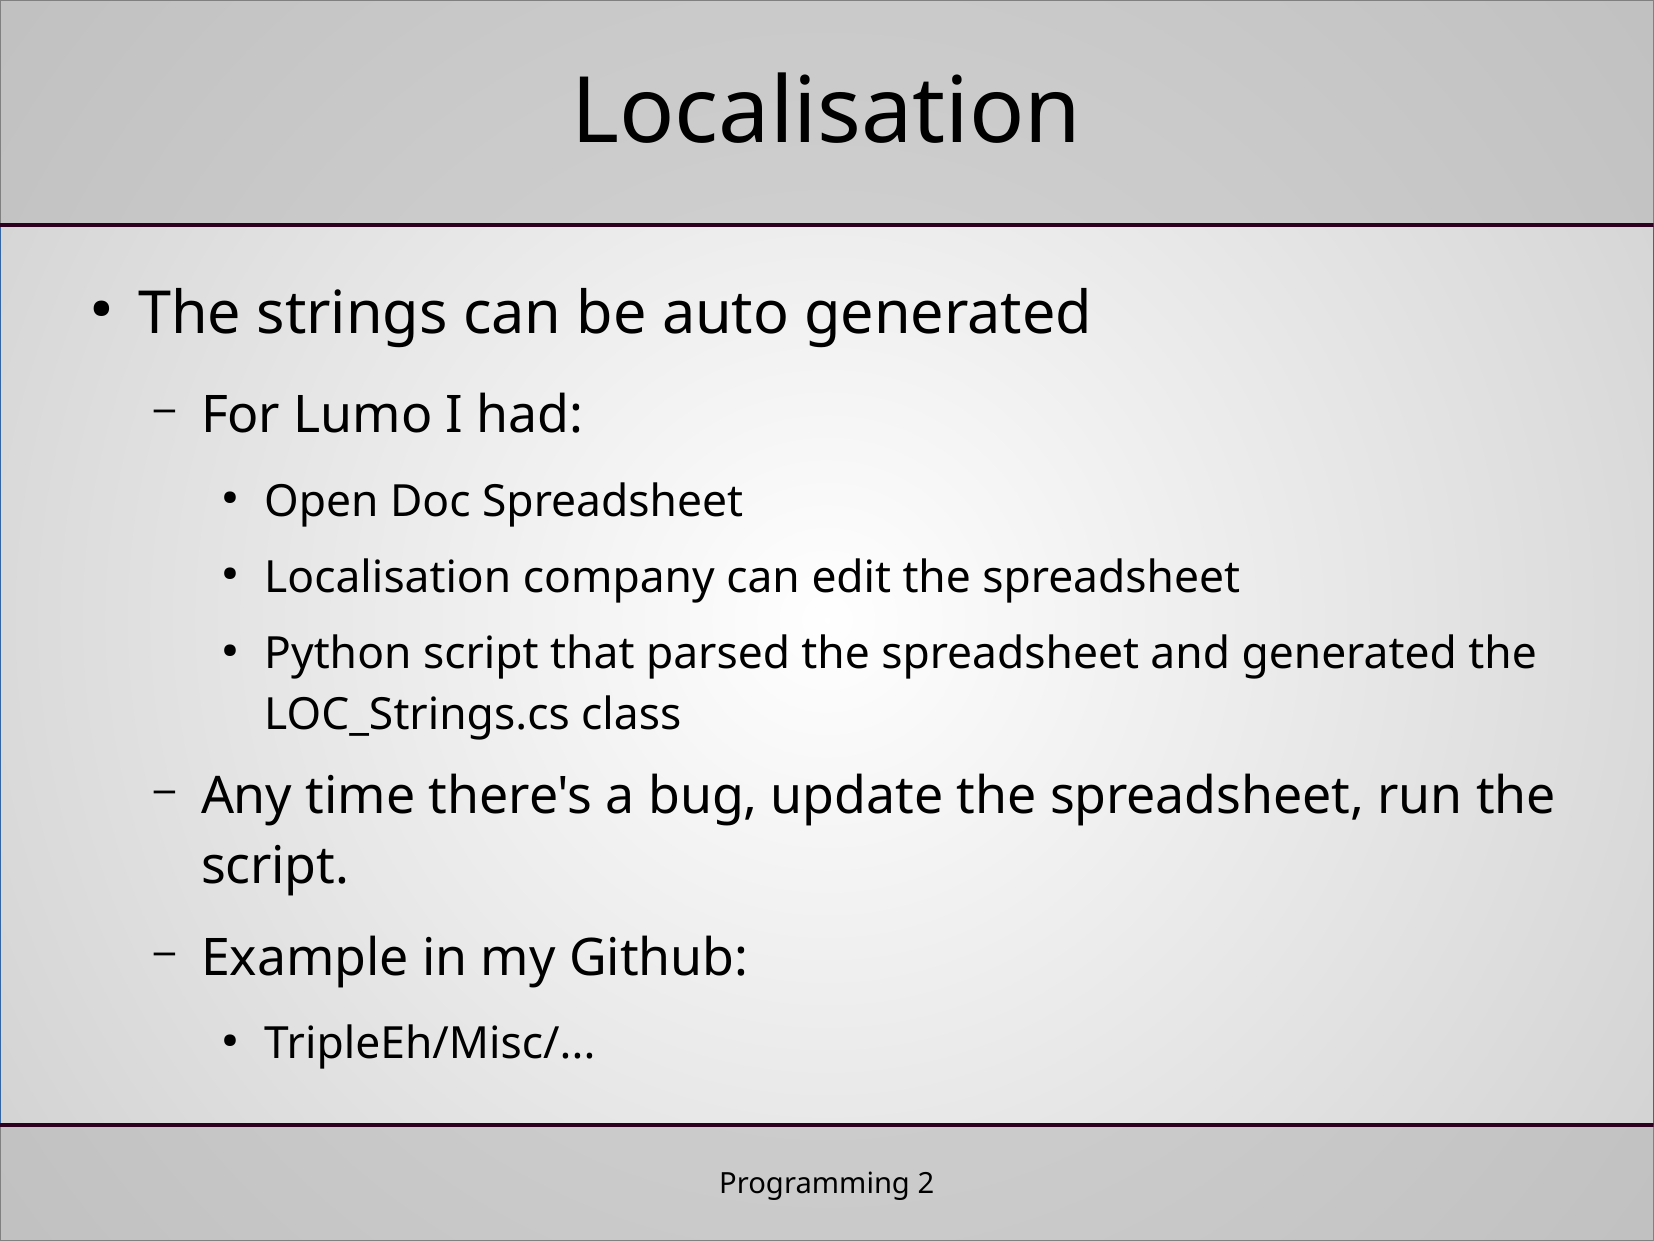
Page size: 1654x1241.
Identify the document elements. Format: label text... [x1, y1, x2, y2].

title Localisation [82, 34, 1571, 181]
list The strings can be auto generated For Lumo I had: Open Doc Spreadsheet Localisation company can edit the spreadsheet Python script that parsed the spreadsheet and generated the LOC_Strings.cs class Any time there's a bug, update the spreadsheet, run the script. Example in my Github: TripleEh/Misc/... [75, 270, 1571, 1075]
